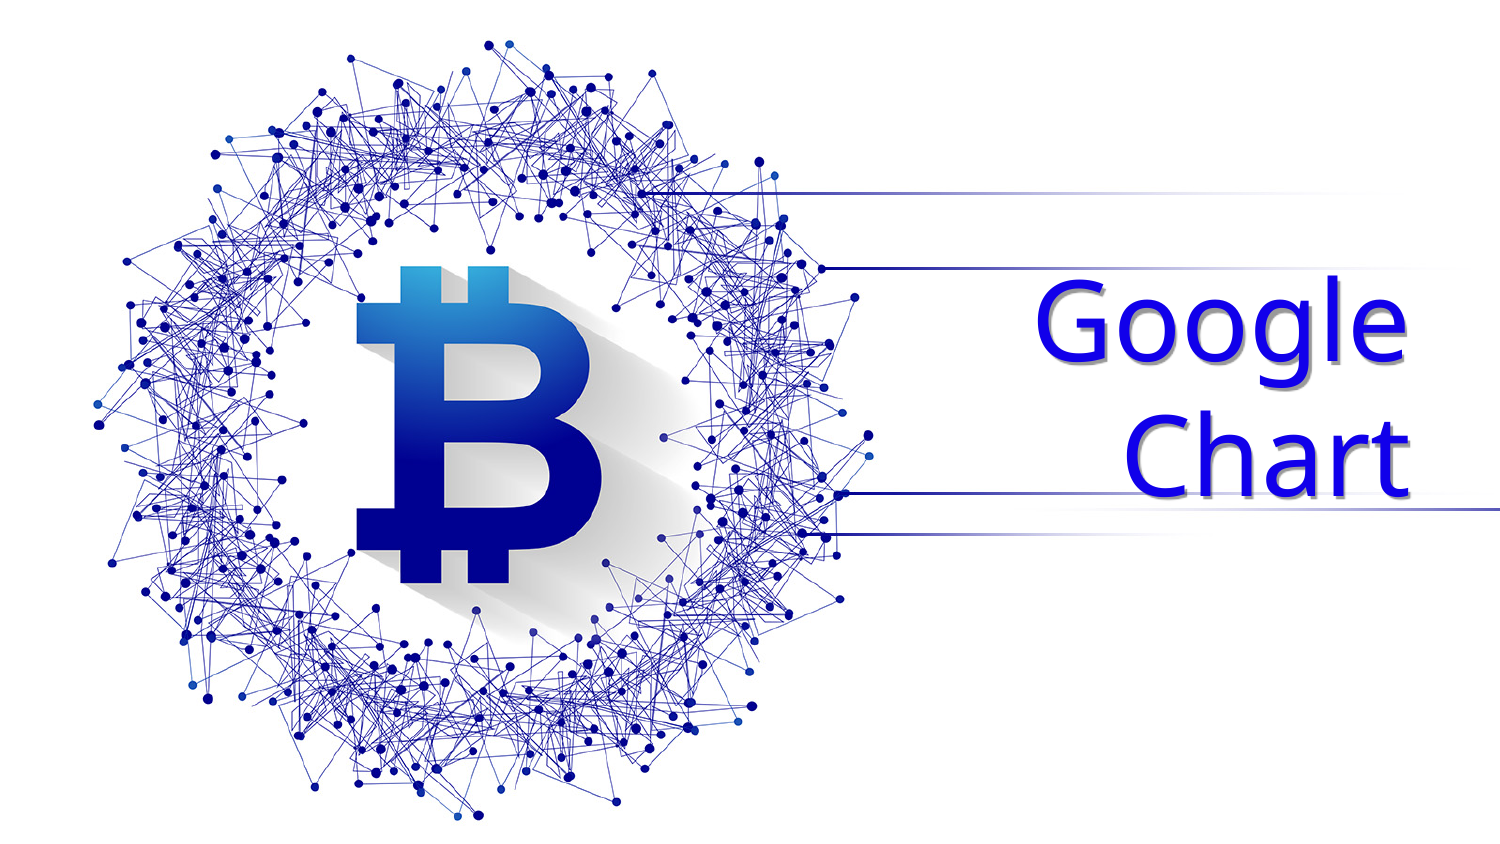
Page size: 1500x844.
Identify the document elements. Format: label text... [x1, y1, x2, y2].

title Google Chart [73, 271, 1427, 498]
picture [0, 0, 1500, 844]
